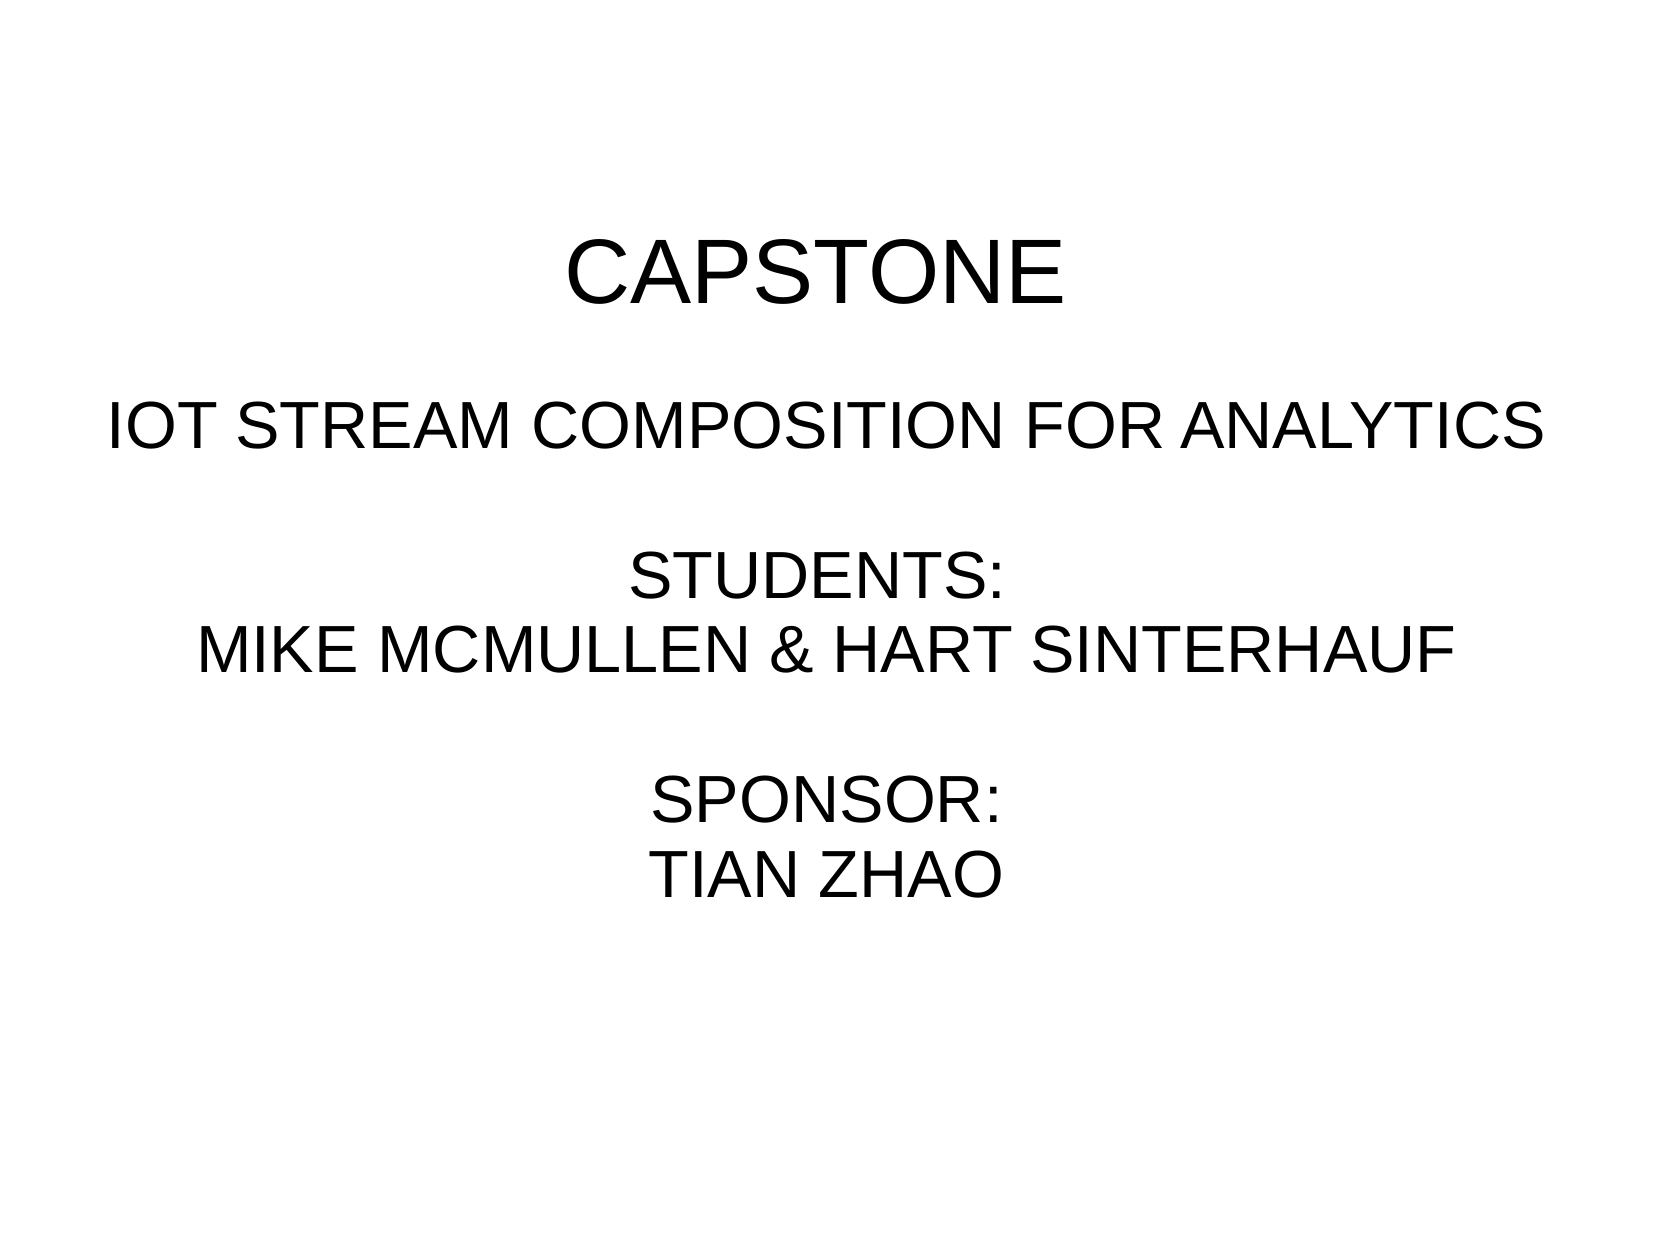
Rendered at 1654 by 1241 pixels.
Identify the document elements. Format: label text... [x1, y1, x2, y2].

subtitle IOT STREAM COMPOSITION FOR ANALYTICS STUDENTS: MIKE MCMULLEN & HART SINTERHAUF SPONSOR: TIAN ZHAO [82, 290, 1571, 1010]
title CAPSTONE [82, 167, 1571, 290]
